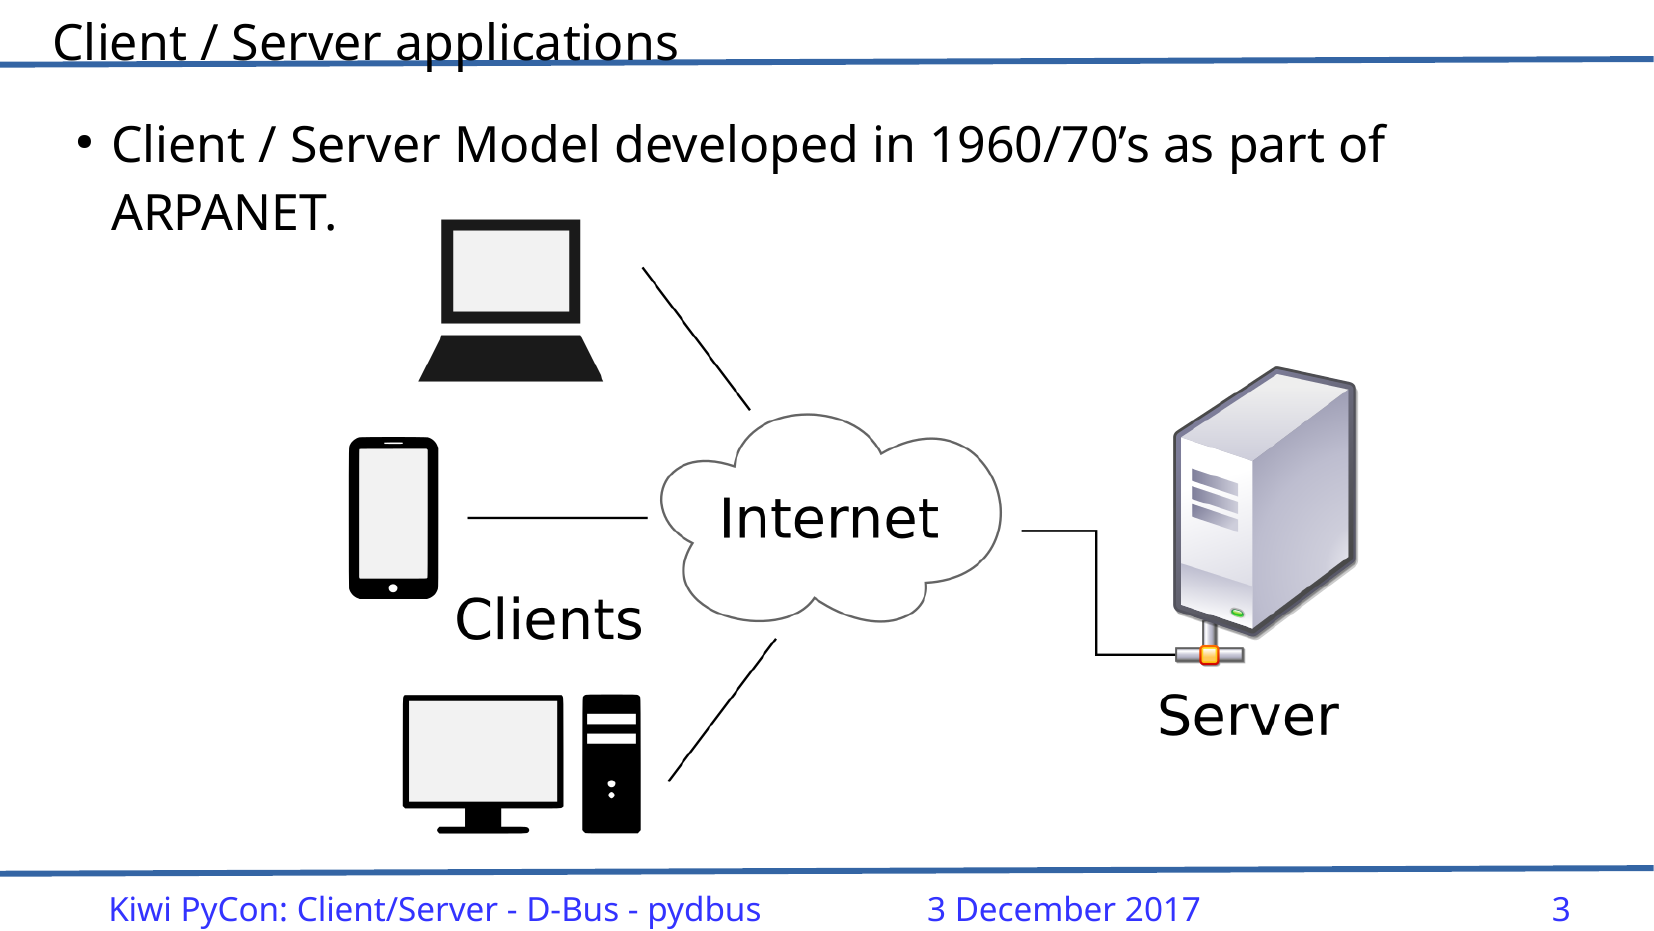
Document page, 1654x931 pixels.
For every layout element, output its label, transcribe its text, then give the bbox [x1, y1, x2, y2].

text_box Client / Server applications [37, 0, 1540, 76]
picture [252, 170, 1409, 865]
text_box Client / Server Model developed in 1960/70’s as part of ARPANET. [60, 101, 1586, 171]
